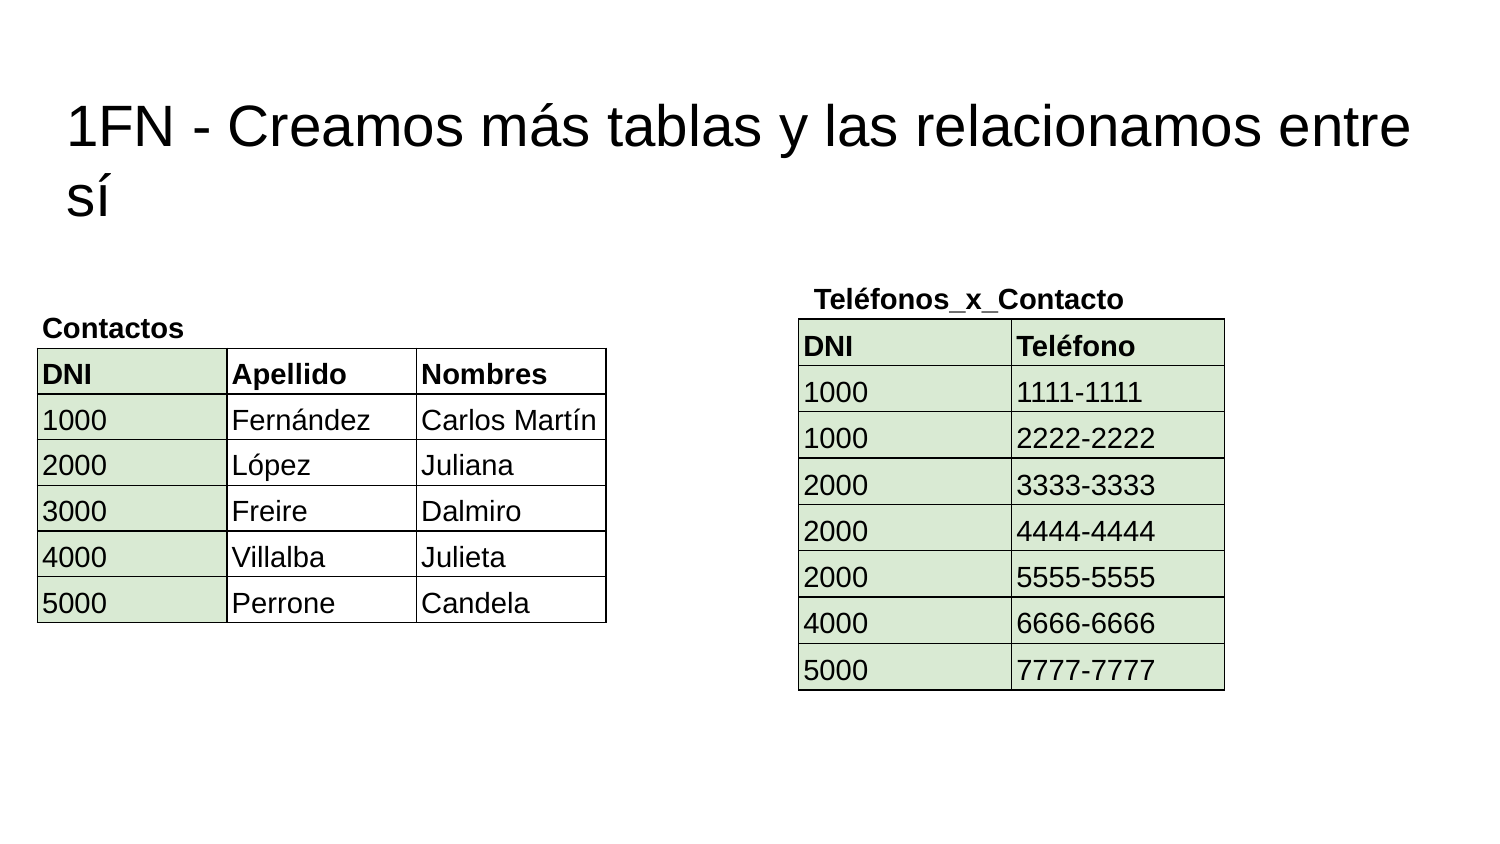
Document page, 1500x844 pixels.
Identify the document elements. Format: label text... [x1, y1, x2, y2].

table_cell Nombres [417, 349, 605, 393]
table_header [227, 298, 417, 348]
table_cell Freire [228, 486, 416, 530]
table_cell Juliana [417, 440, 605, 485]
table_cell 1000 [38, 395, 226, 439]
table_cell 1000 [799, 366, 1011, 411]
table_cell 5555-5555 [1012, 551, 1224, 596]
table_cell Fernández [228, 395, 416, 439]
table_cell 2000 [799, 551, 1011, 596]
table_cell Villalba [228, 532, 416, 576]
table_cell Perrone [228, 577, 416, 622]
table_cell 2000 [799, 505, 1011, 550]
table_cell 6666-6666 [1012, 598, 1224, 643]
table_cell 1111-1111 [1012, 366, 1224, 411]
table_cell 2000 [799, 459, 1011, 504]
table_cell DNI [799, 320, 1011, 365]
table_cell Dalmiro [417, 486, 605, 530]
table_cell Candela [417, 577, 605, 622]
table_cell Apellido [228, 349, 416, 393]
table_cell López [228, 440, 416, 485]
table_cell Carlos Martín [417, 395, 605, 439]
table_header Contactos [37, 298, 227, 348]
table_cell 4000 [799, 598, 1011, 643]
table_cell Teléfono [1012, 320, 1224, 365]
table_cell 3333-3333 [1012, 459, 1224, 504]
table_cell 5000 [38, 577, 226, 622]
table_cell 7777-7777 [1012, 644, 1224, 689]
table_cell 4444-4444 [1012, 505, 1224, 550]
table_cell 2000 [38, 440, 226, 485]
table_cell Julieta [417, 532, 605, 576]
table_cell 5000 [799, 644, 1011, 689]
title 1FN - Creamos más tablas y las relacionamos entre sí [51, 72, 1449, 167]
table_cell 4000 [38, 532, 226, 576]
table_cell 1000 [799, 412, 1011, 457]
table_cell DNI [38, 349, 226, 393]
table_header [417, 298, 606, 348]
table_header Teléfonos_x_Contacto [799, 273, 1225, 318]
table_cell 3000 [38, 486, 226, 530]
table_cell 2222-2222 [1012, 412, 1224, 457]
